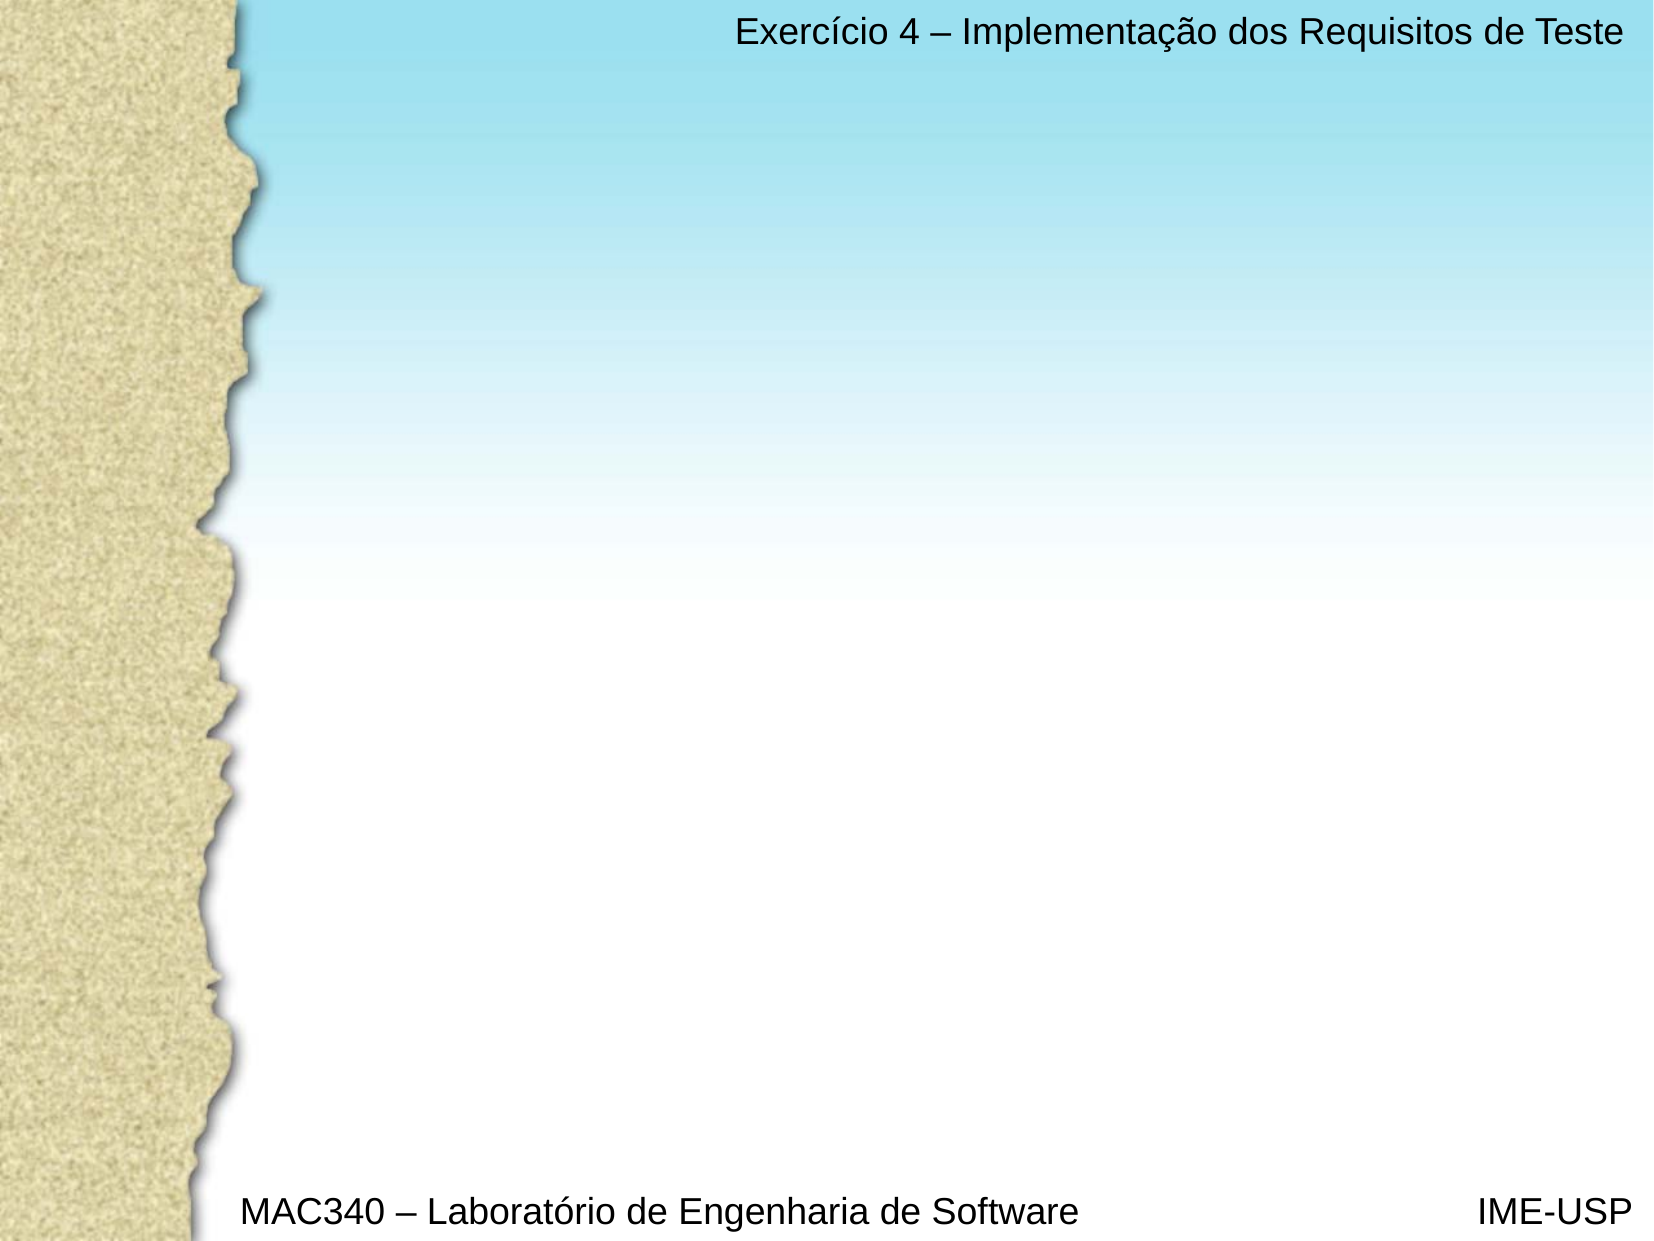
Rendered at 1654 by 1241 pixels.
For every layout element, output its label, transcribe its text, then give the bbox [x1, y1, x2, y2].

text_box MAC340 – Laboratório de Engenharia de Software IME-USP [0, 1183, 1654, 1241]
picture [0, 0, 1654, 1183]
text_box Exercício 4 – Implementação dos Requisitos de Teste [720, 3, 1654, 61]
